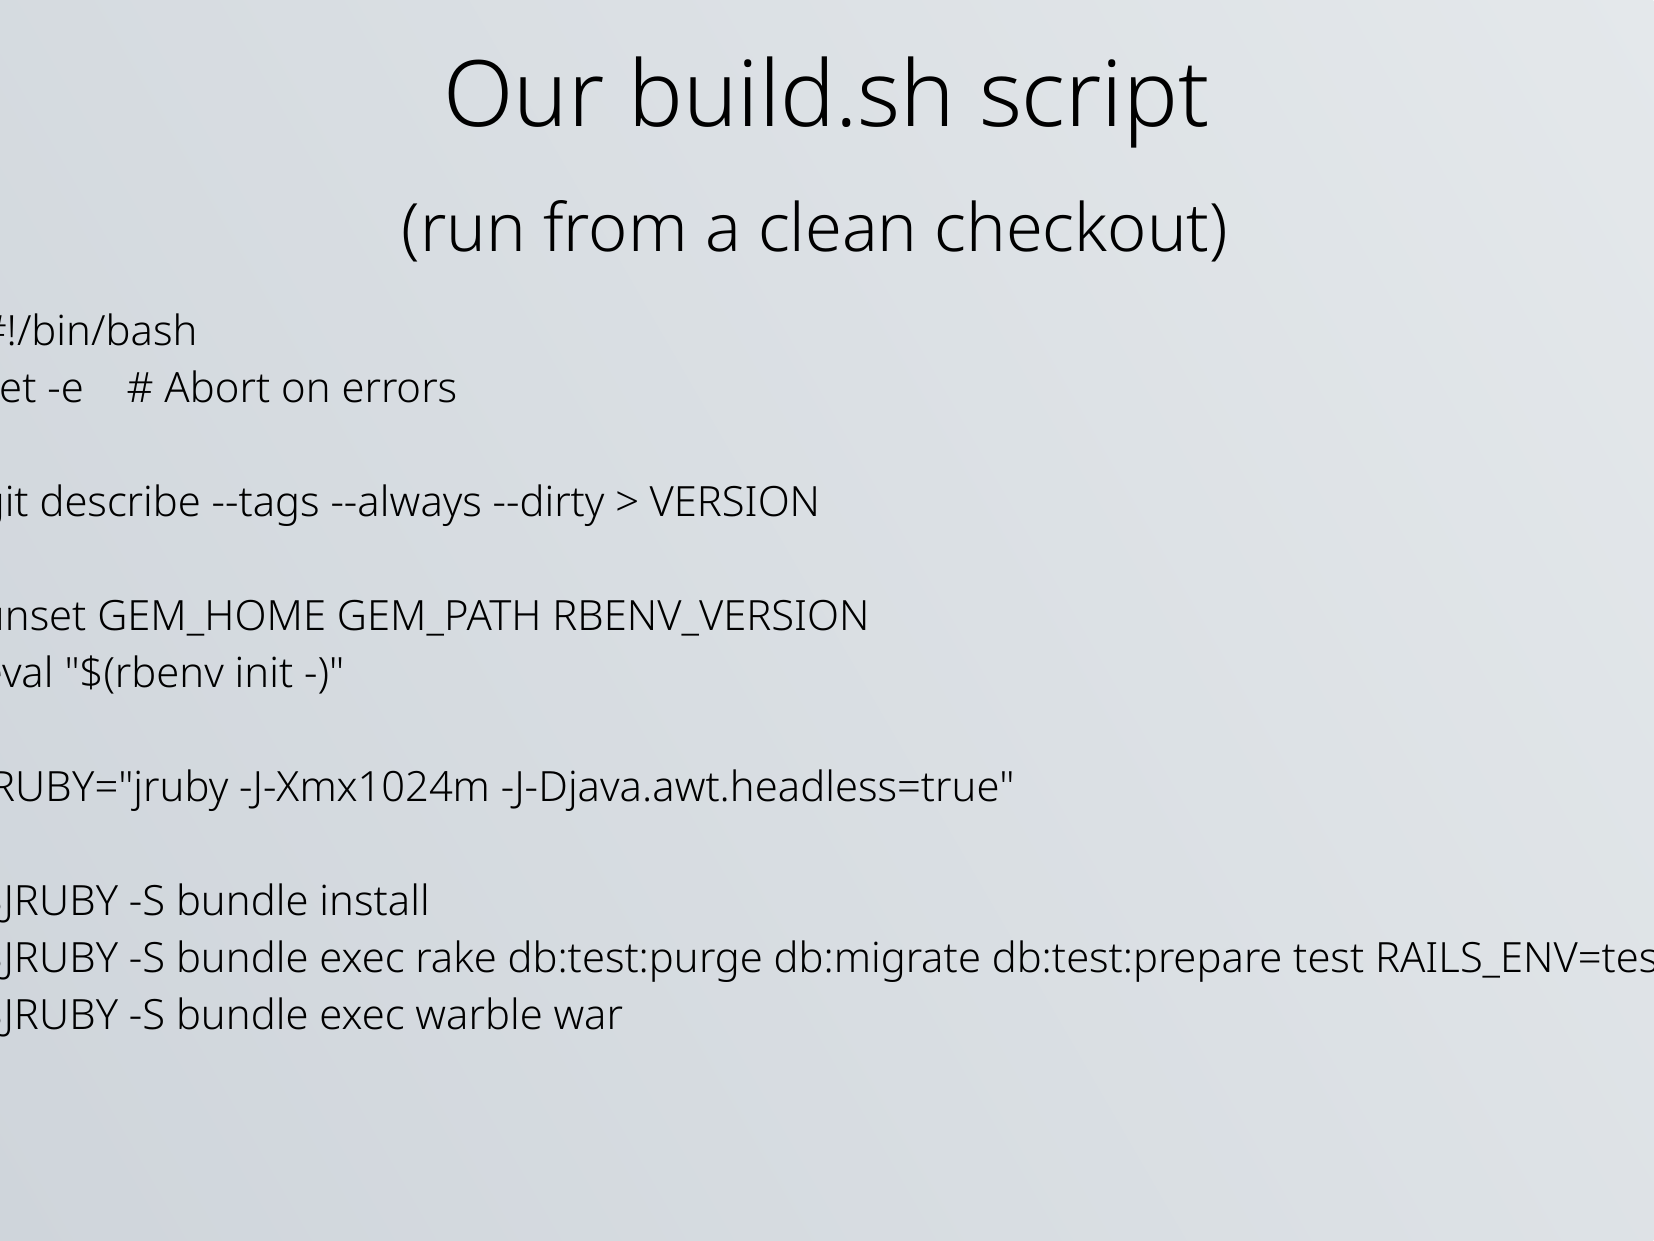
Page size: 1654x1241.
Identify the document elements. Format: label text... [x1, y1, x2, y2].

subtitle #!/bin/bash set -e # Abort on errors git describe --tags --always --dirty > VERSION unset GEM_HOME GEM_PATH RBENV_VERSION eval "$(rbenv init -)" JRUBY="jruby -J-Xmx1024m -J-Djava.awt.headless=true" $JRUBY -S bundle install $JRUBY -S bundle exec rake db:test:purge db:migrate db:test:prepare test RAILS_ENV=test $JRUBY -S bundle exec warble war [77, 297, 1577, 1102]
title Our build.sh script (run from a clean checkout) [447, 48, 1207, 258]
